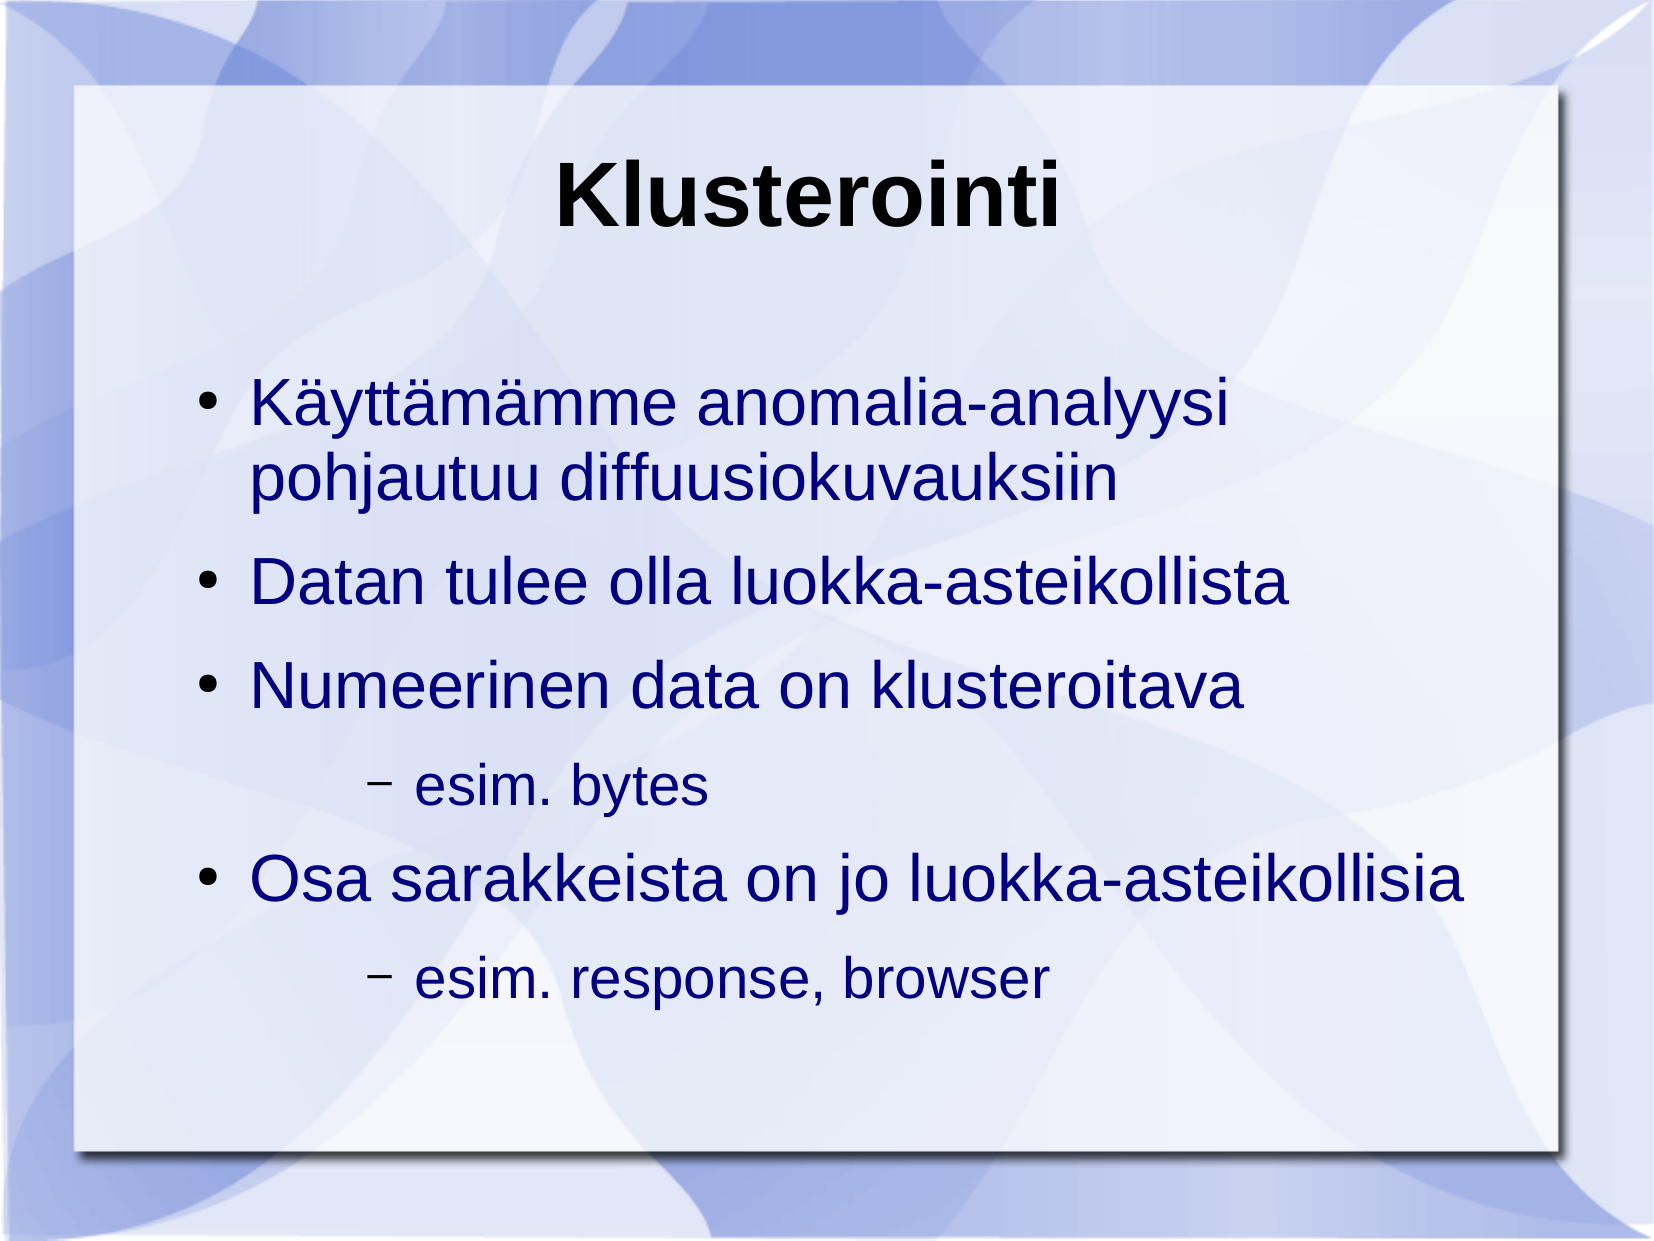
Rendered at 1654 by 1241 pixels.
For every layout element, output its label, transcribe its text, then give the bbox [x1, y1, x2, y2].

picture [0, 0, 1654, 1241]
title Klusterointi [82, 90, 1536, 298]
list Käyttämämme anomalia-analyysi pohjautuu diffuusiokuvauksiin Datan tulee olla luokka-asteikollista Numeerinen data on klusteroitava esim. bytes Osa sarakkeista on jo luokka-asteikollisia esim. response, browser [178, 364, 1536, 1147]
